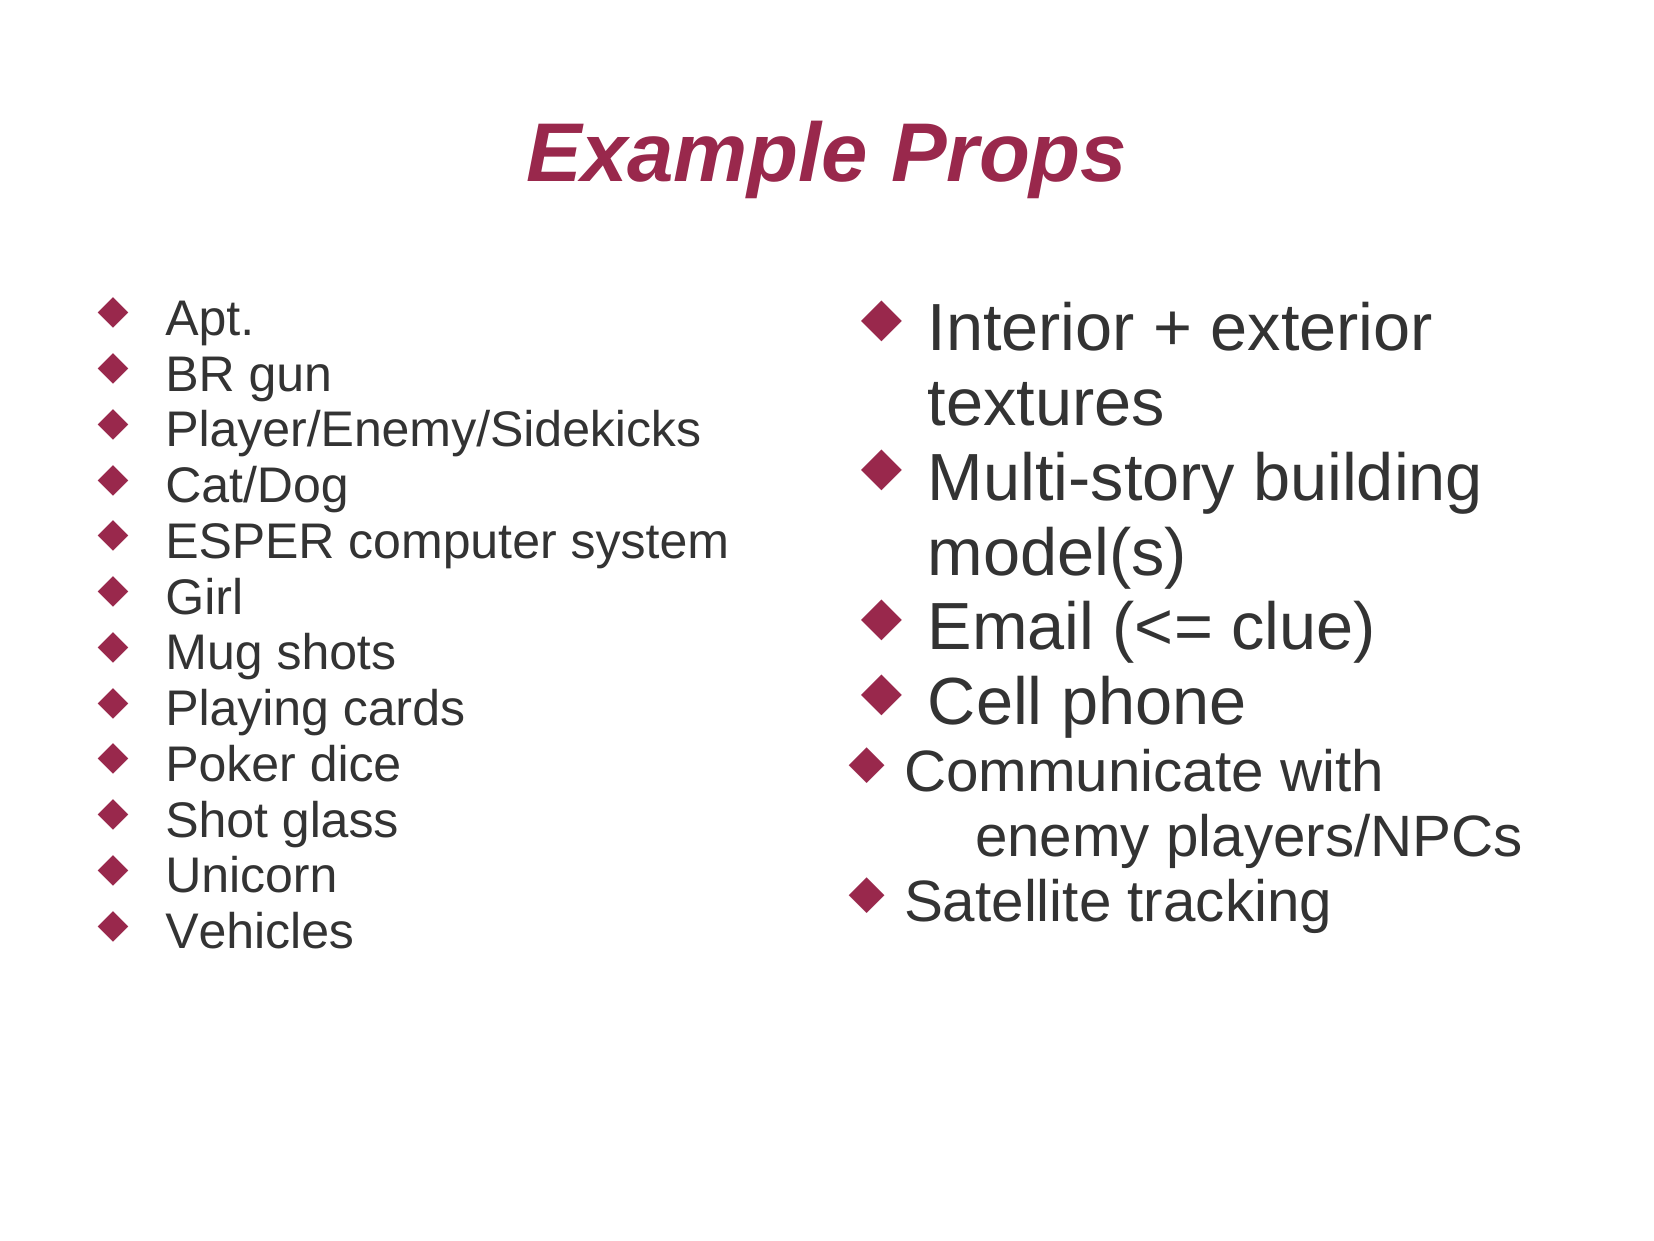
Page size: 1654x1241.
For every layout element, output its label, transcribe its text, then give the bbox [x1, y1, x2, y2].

list Interior + exterior textures Multi-story building model(s) Email (<= clue) Cell phone Communicate with enemy players/NPCs Satellite tracking [845, 290, 1572, 1140]
title Example Props [82, 49, 1571, 257]
list Apt. BR gun Player/Enemy/Sidekicks Cat/Dog ESPER computer system Girl Mug shots Playing cards Poker dice Shot glass Unicorn Vehicles [82, 290, 809, 1199]
